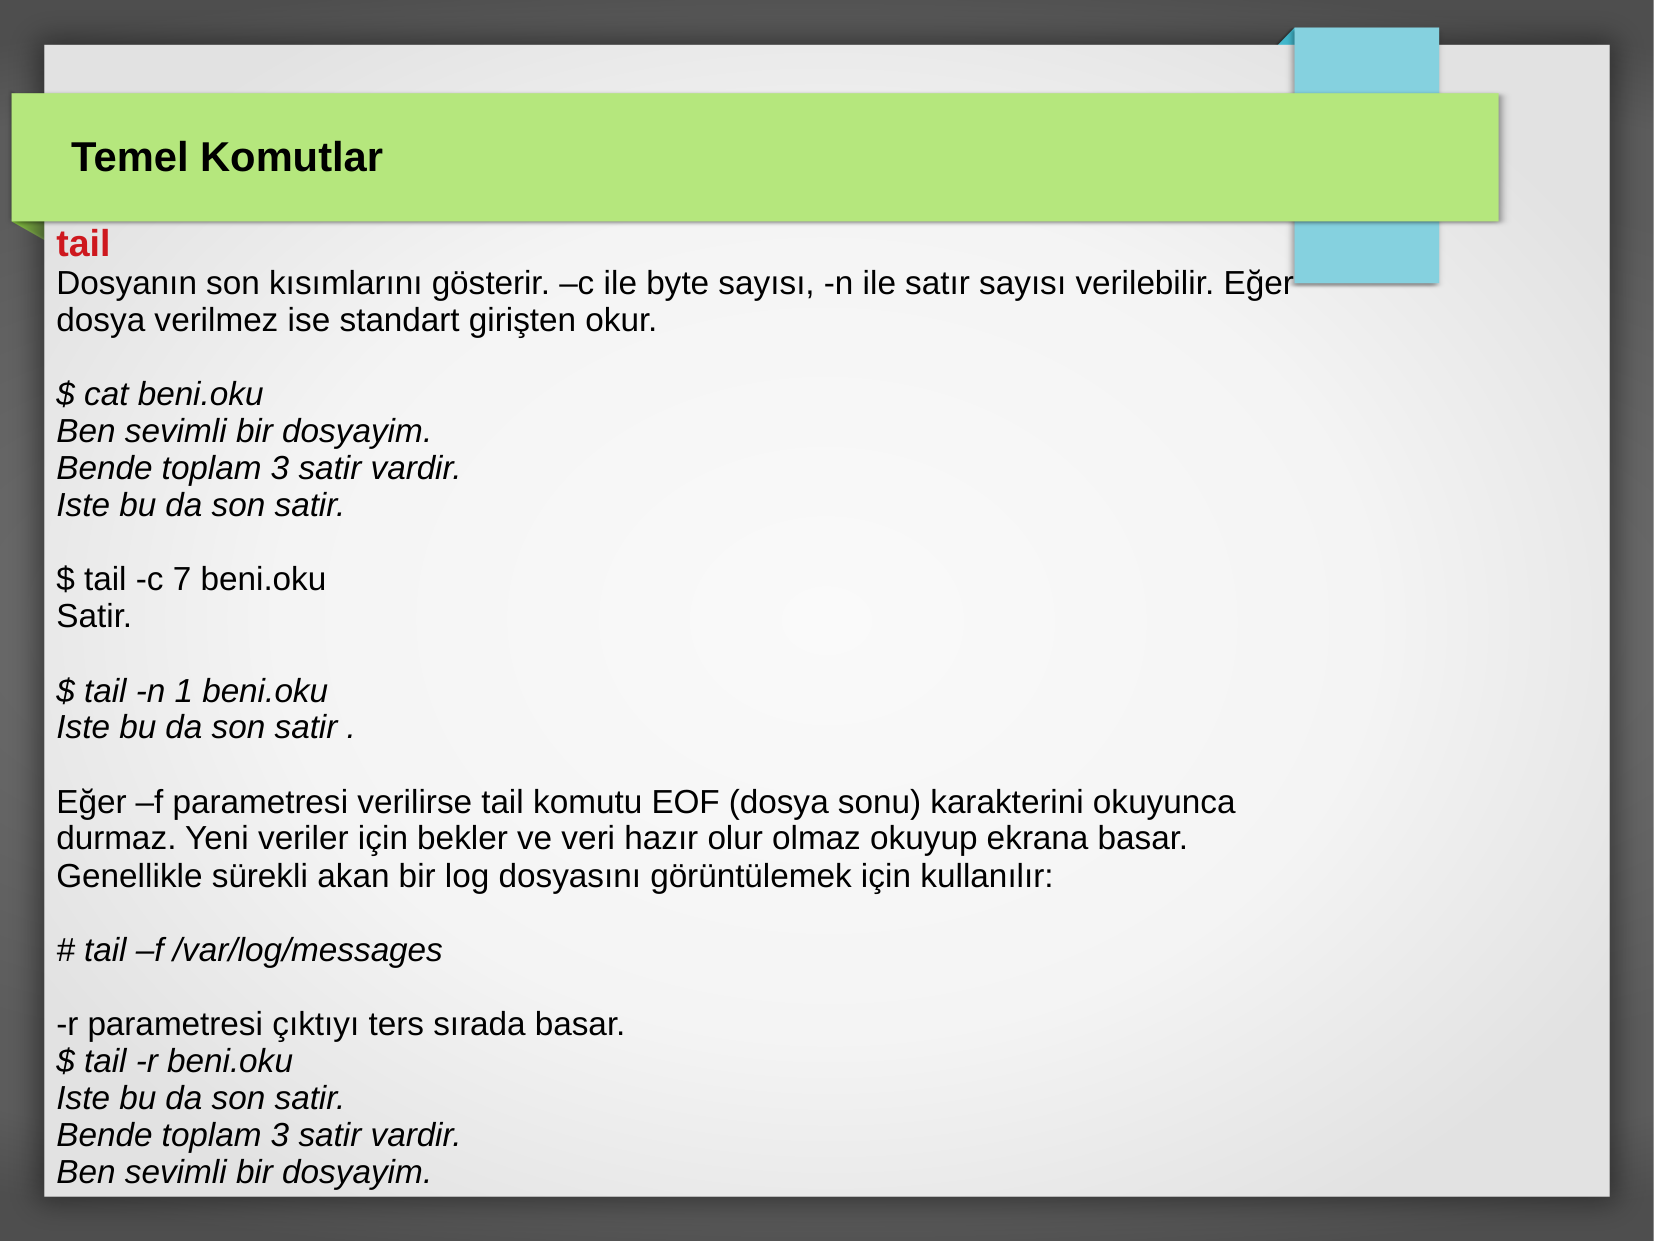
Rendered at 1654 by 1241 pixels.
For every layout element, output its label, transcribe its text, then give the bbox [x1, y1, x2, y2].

text_box Temel Komutlar [56, 126, 426, 207]
text_box tail Dosyanın son kısımlarını gösterir. –c ile byte sayısı, -n ile satır sayısı verilebilir. Eğer dosya verilmez ise standart girişten okur. $ cat beni.oku Ben sevimli bir dosyayim. Bende toplam 3 satir vardir. Iste bu da son satir. $ tail -c 7 beni.oku Satir. $ tail -n 1 beni.oku Iste bu da son satir . Eğer –f parametresi verilirse tail komutu EOF (dosya sonu) karakterini okuyunca durmaz. Yeni veriler için bekler ve veri hazır olur olmaz okuyup ekrana basar. Genellikle sürekli akan bir log dosyasını görüntülemek için kullanılır: # tail –f /var/log/messages -r parametresi çıktıyı ters sırada basar. $ tail -r beni.oku Iste bu da son satir. Bende toplam 3 satir vardir. Ben sevimli bir dosyayim. [41, 215, 1465, 1198]
picture [0, 0, 1654, 1241]
